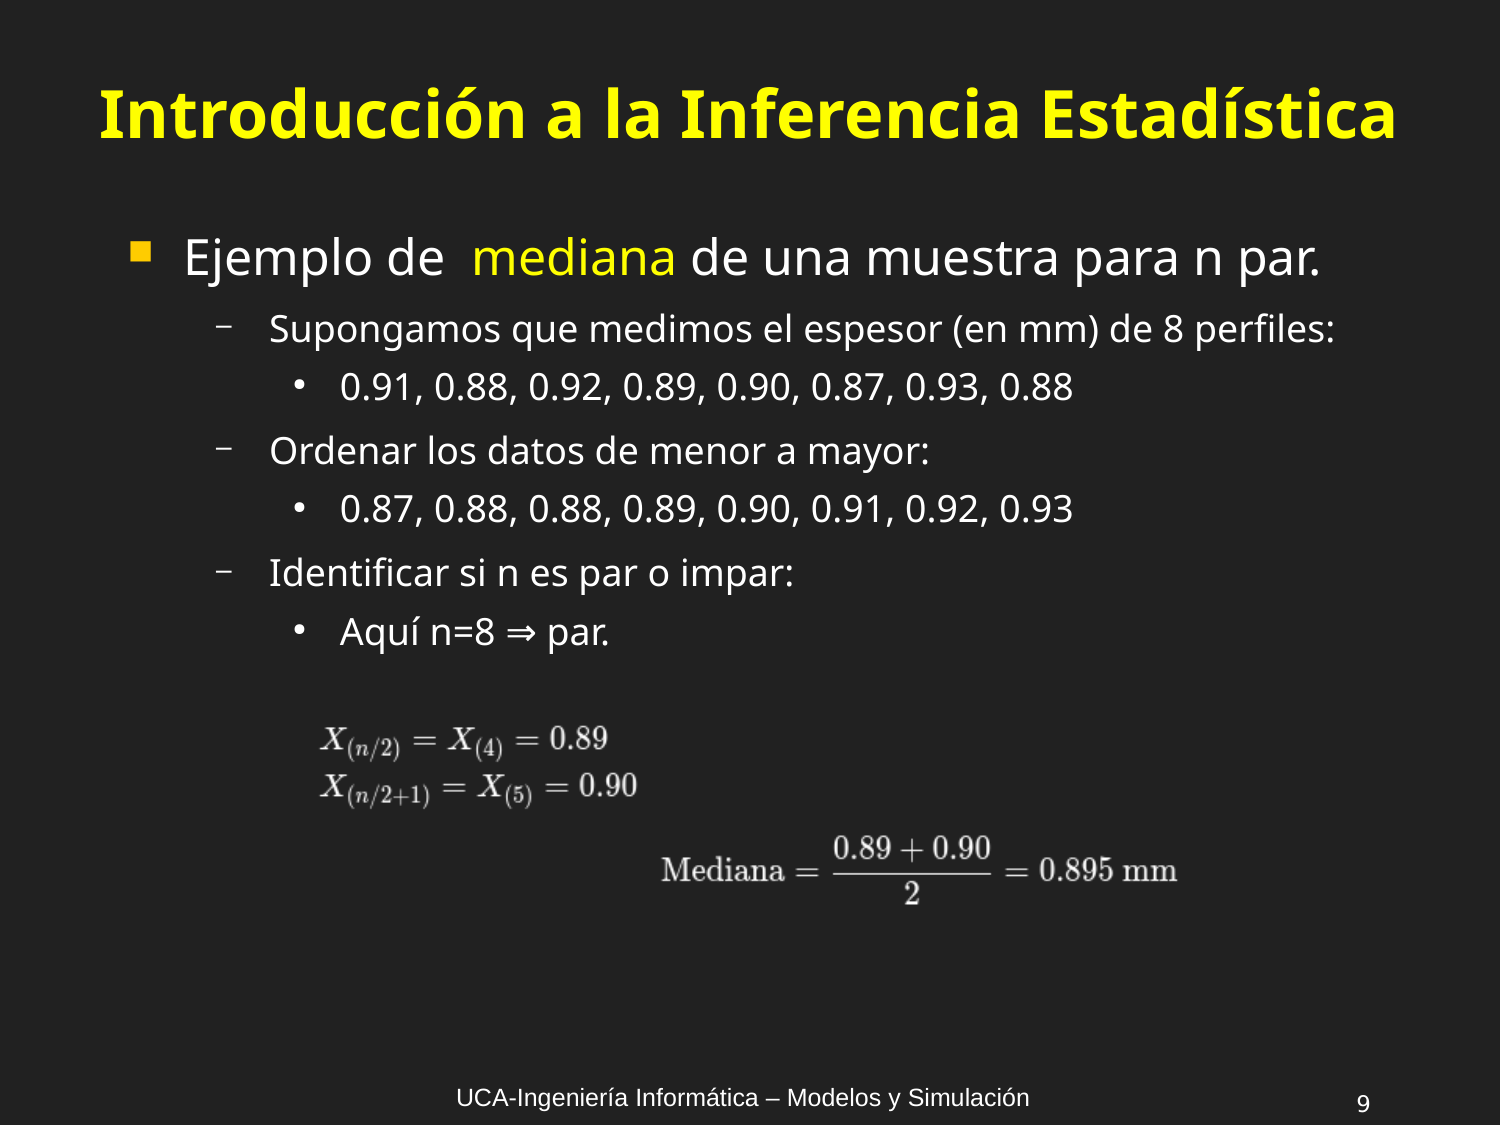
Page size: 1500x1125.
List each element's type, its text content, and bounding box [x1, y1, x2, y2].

list Ejemplo de mediana de una muestra para n par. Supongamos que medimos el espesor (en mm) de 8 perfiles: 0.91, 0.88, 0.92, 0.89, 0.90, 0.87, 0.93, 0.88 Ordenar los datos de menor a mayor: 0.87, 0.88, 0.88, 0.89, 0.90, 0.91, 0.92, 0.93 Identificar si n es par o impar: Aquí n=8 ⇒ par. [112, 224, 1463, 1043]
picture [300, 712, 1229, 922]
title Introducción a la Inferencia Estadística [75, 37, 1426, 188]
